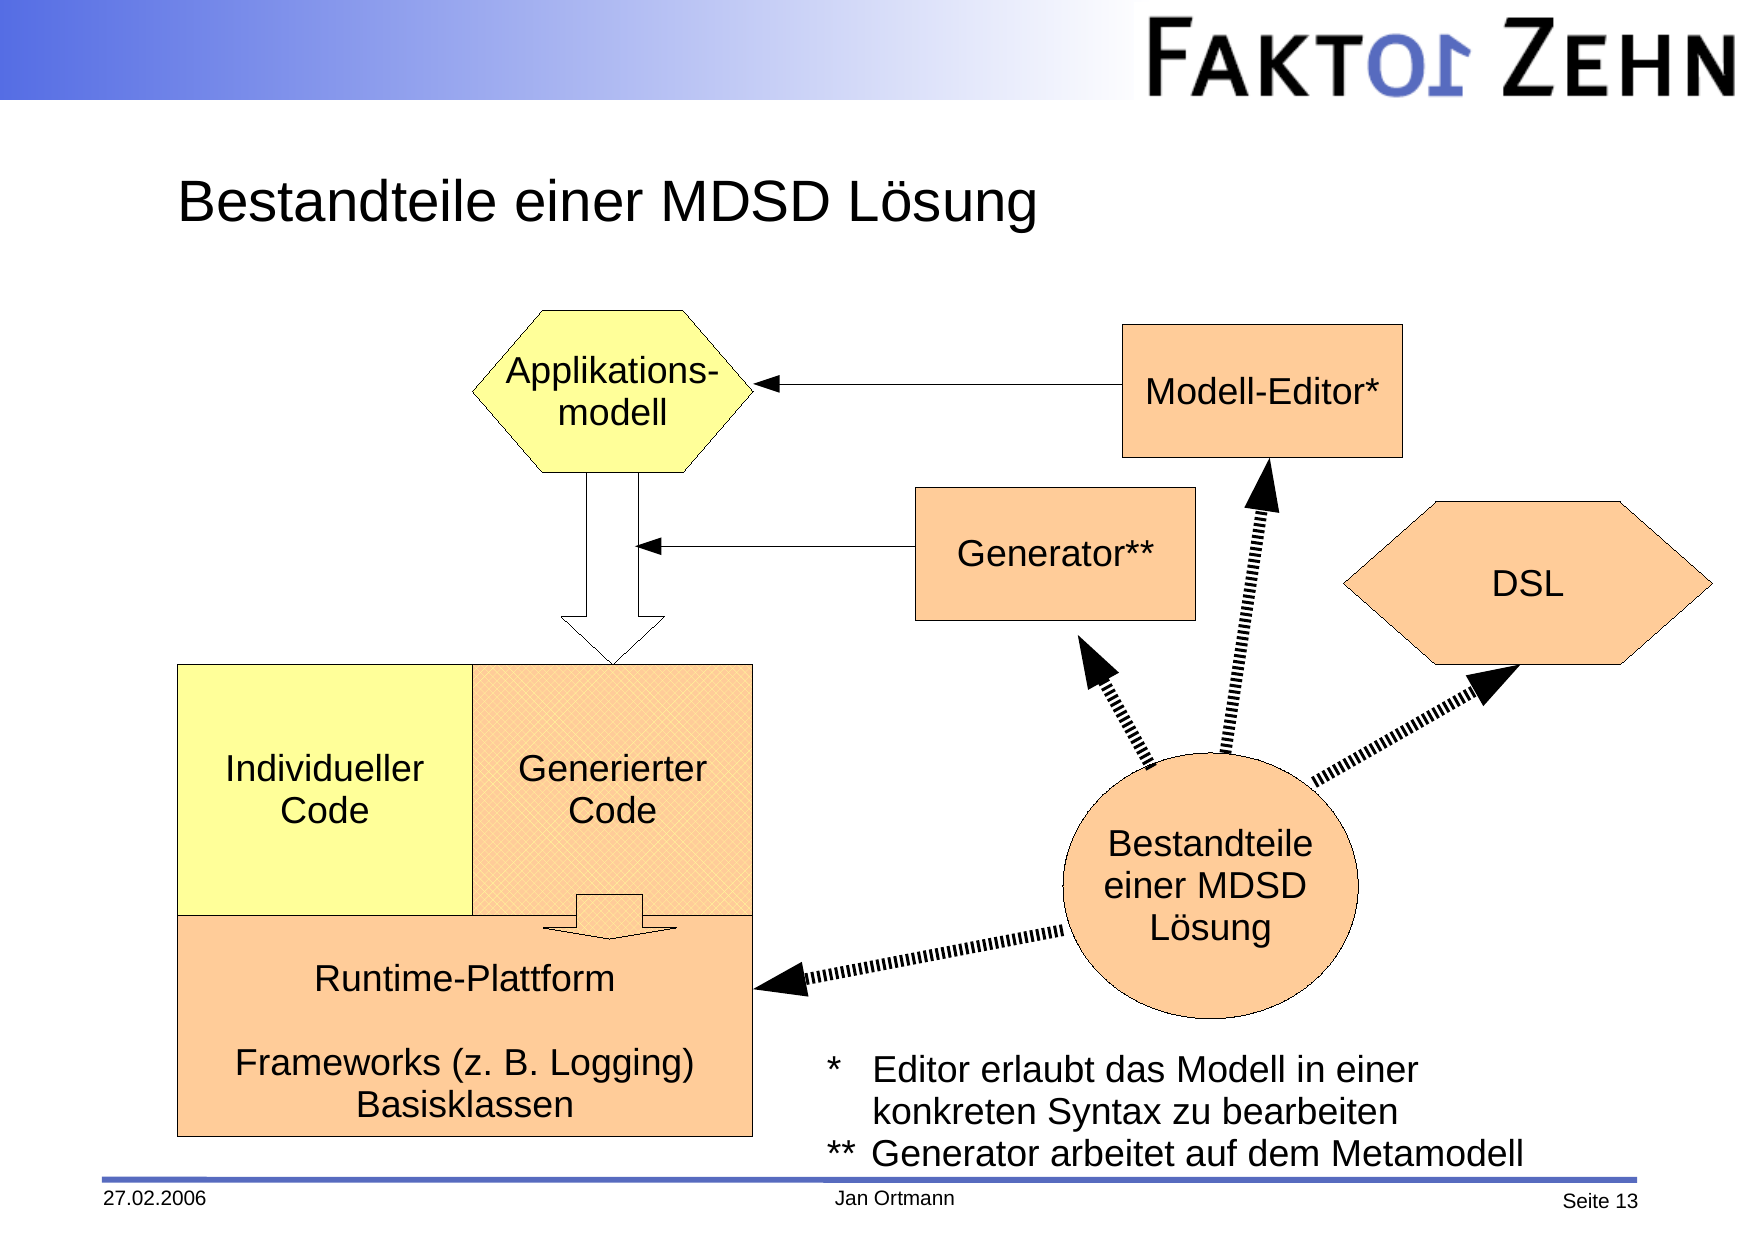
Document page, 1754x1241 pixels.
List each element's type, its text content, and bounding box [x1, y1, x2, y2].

text_box * Editor erlaubt das Modell in einer konkreten Syntax zu bearbeiten ** Generator arbeitet auf dem Metamodell [826, 1048, 1610, 1175]
text_box [543, 894, 677, 940]
text_box Bestandteile einer MDSD Lösung [1062, 752, 1359, 1019]
text_box Applikations- modell [472, 310, 754, 473]
picture [1133, 2, 1749, 105]
text_box Modell-Editor* [1122, 324, 1403, 458]
title Bestandteile einer MDSD Lösung [177, 135, 1574, 266]
text_box Generierter Code [472, 664, 753, 916]
text_box Generator** [915, 487, 1196, 621]
text_box DSL [1343, 501, 1713, 665]
text_box Runtime-Plattform Frameworks (z. B. Logging) Basisklassen [177, 916, 753, 1137]
text_box Individueller Code [177, 664, 472, 916]
text_box [679, 413, 1418, 1152]
